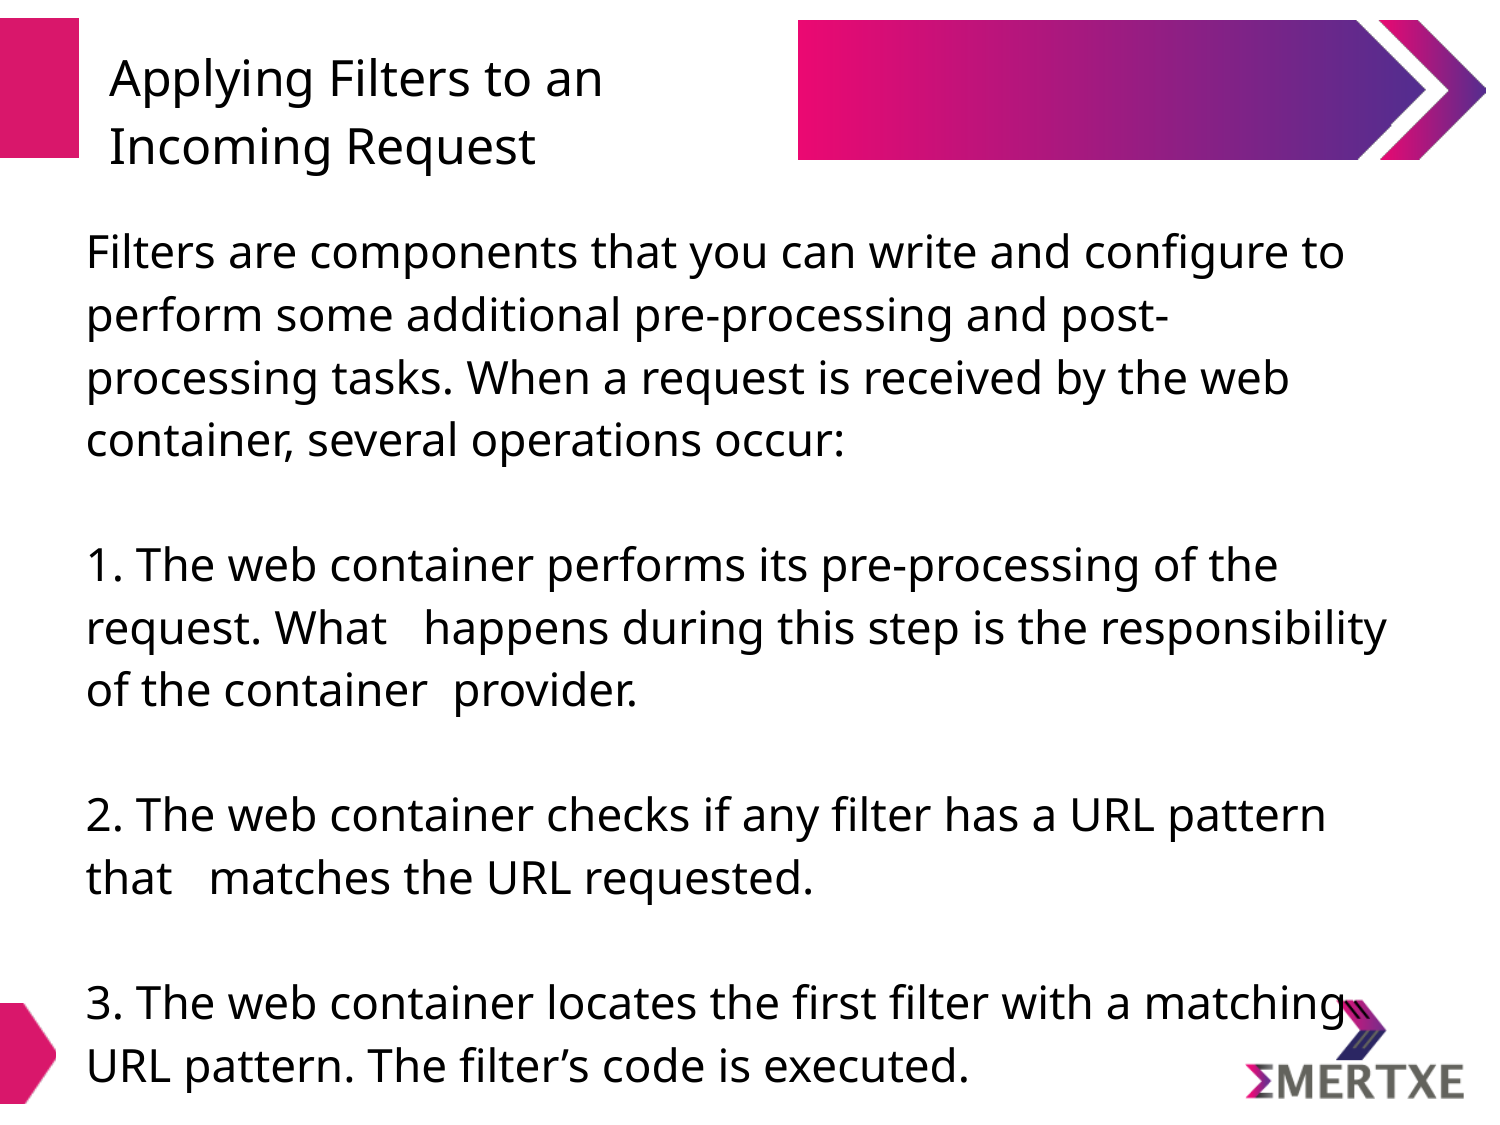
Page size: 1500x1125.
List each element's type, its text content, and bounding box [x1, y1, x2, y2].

picture [798, 20, 1486, 160]
picture [1245, 996, 1465, 1099]
text_box Filters are components that you can write and configure to perform some additional pre-processing and post-processing tasks. When a request is received by the web container, several operations occur: 1. The web container performs its pre-processing of the request. What happens during this step is the responsibility of the container provider. 2. The web container checks if any filter has a URL pattern that matches the URL requested. 3. The web container locates the first filter with a matching URL pattern. The filter’s code is executed. [70, 212, 1418, 977]
picture [1325, 997, 1338, 1016]
text_box Applying Filters to an Incoming Request [94, 35, 745, 168]
